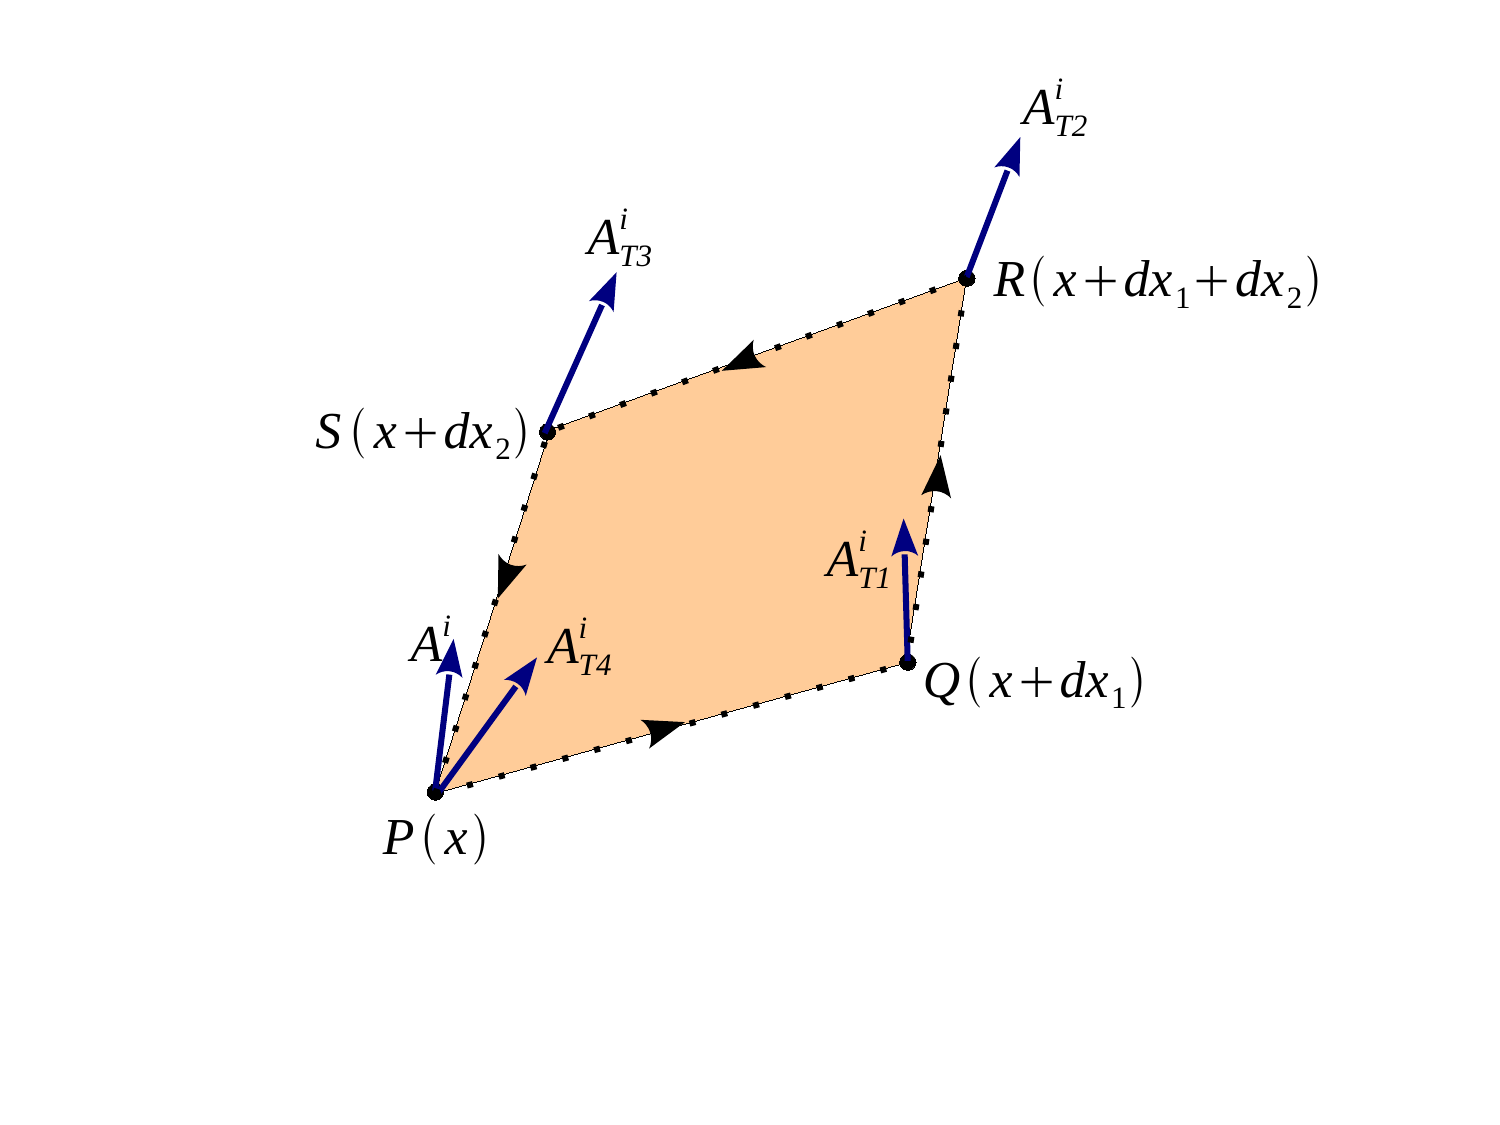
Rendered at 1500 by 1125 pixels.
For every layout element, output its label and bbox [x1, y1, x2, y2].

chart [983, 249, 1328, 315]
chart [814, 523, 897, 596]
chart [398, 607, 457, 673]
chart [535, 610, 617, 683]
chart [1011, 71, 1093, 144]
chart [307, 401, 537, 467]
chart [576, 201, 658, 274]
chart [916, 650, 1152, 716]
text_box [427, 784, 444, 801]
chart [372, 807, 495, 868]
text_box [440, 270, 976, 791]
